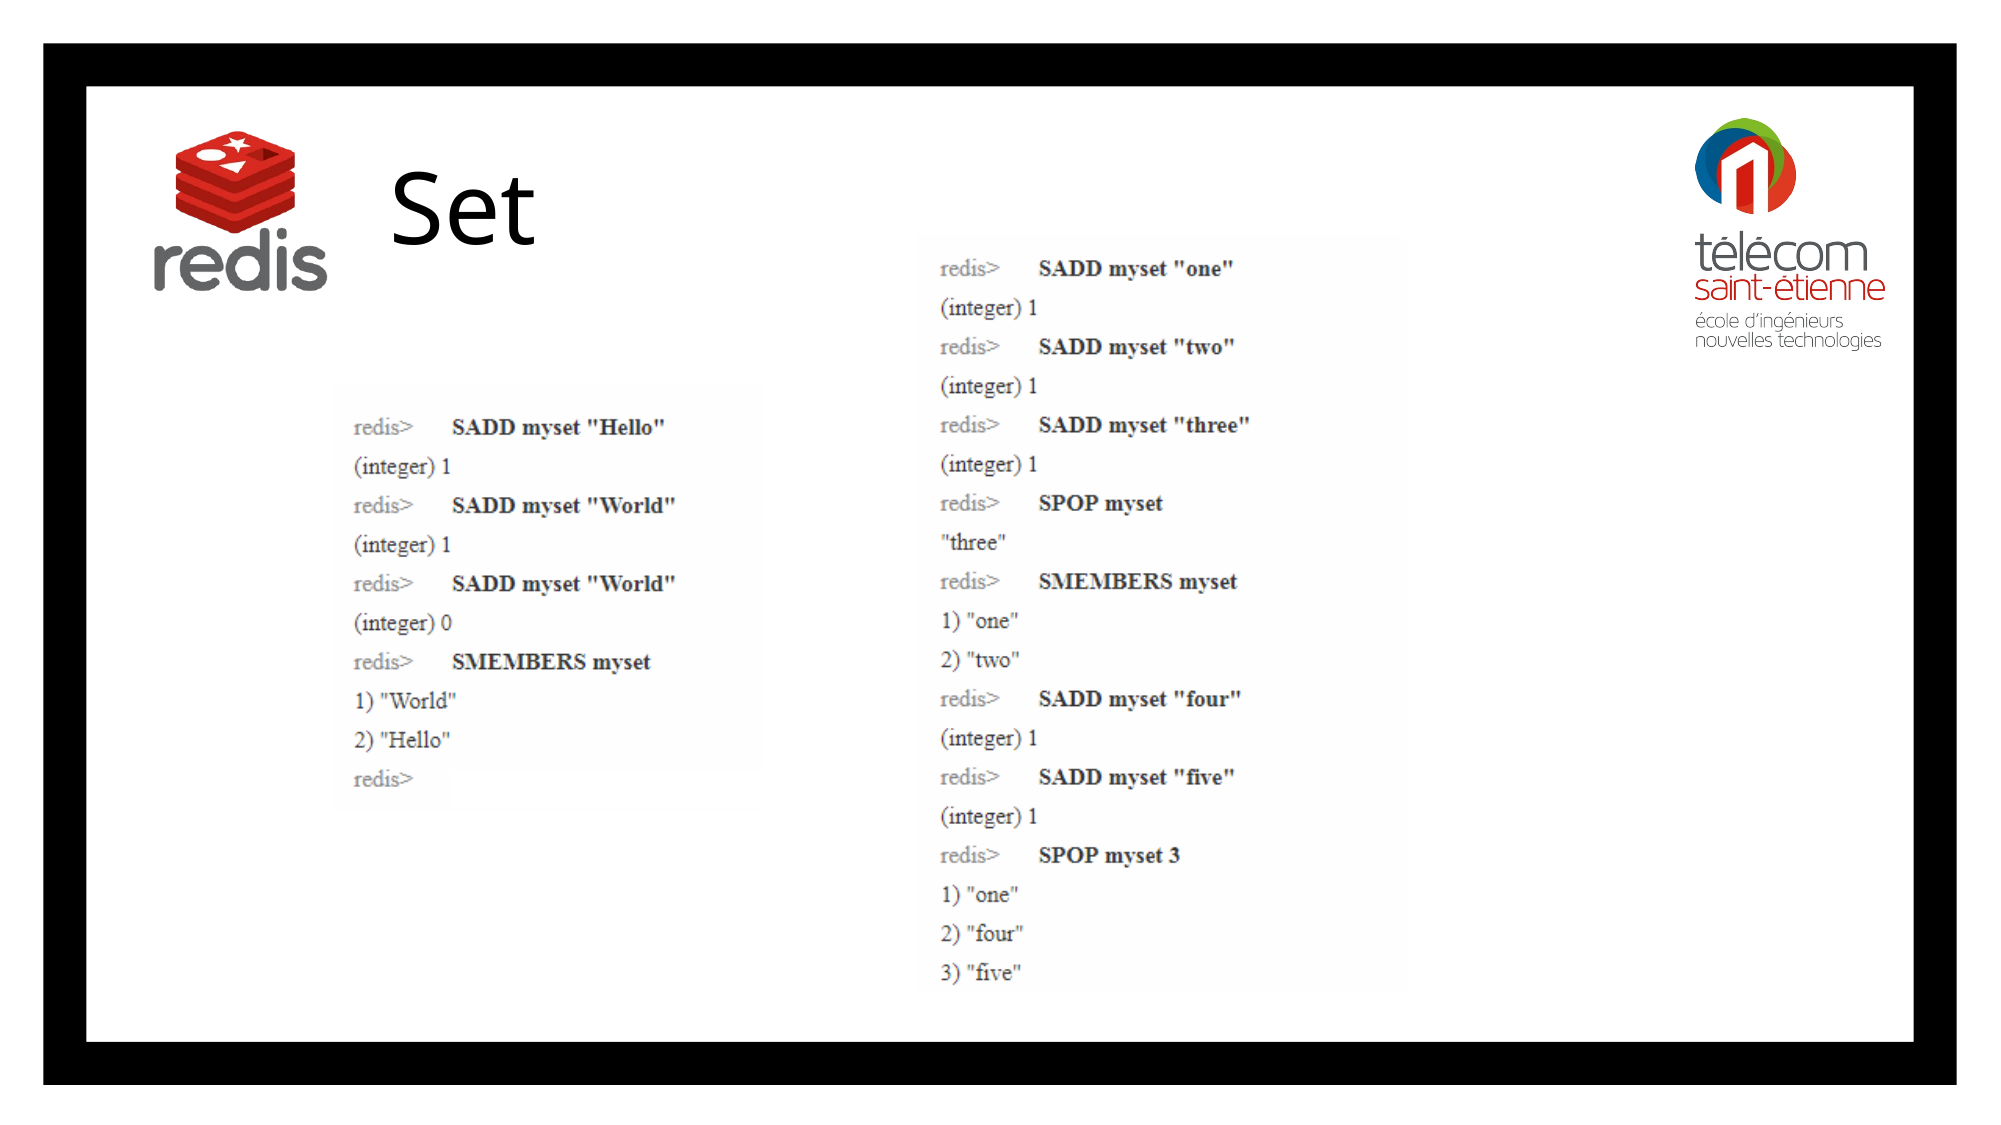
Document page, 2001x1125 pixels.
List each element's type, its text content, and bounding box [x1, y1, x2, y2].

picture [917, 234, 1407, 993]
picture [129, 116, 351, 304]
picture [332, 385, 764, 812]
picture [1695, 118, 1885, 351]
picture [1715, 134, 1730, 138]
title Set [369, 138, 1849, 304]
